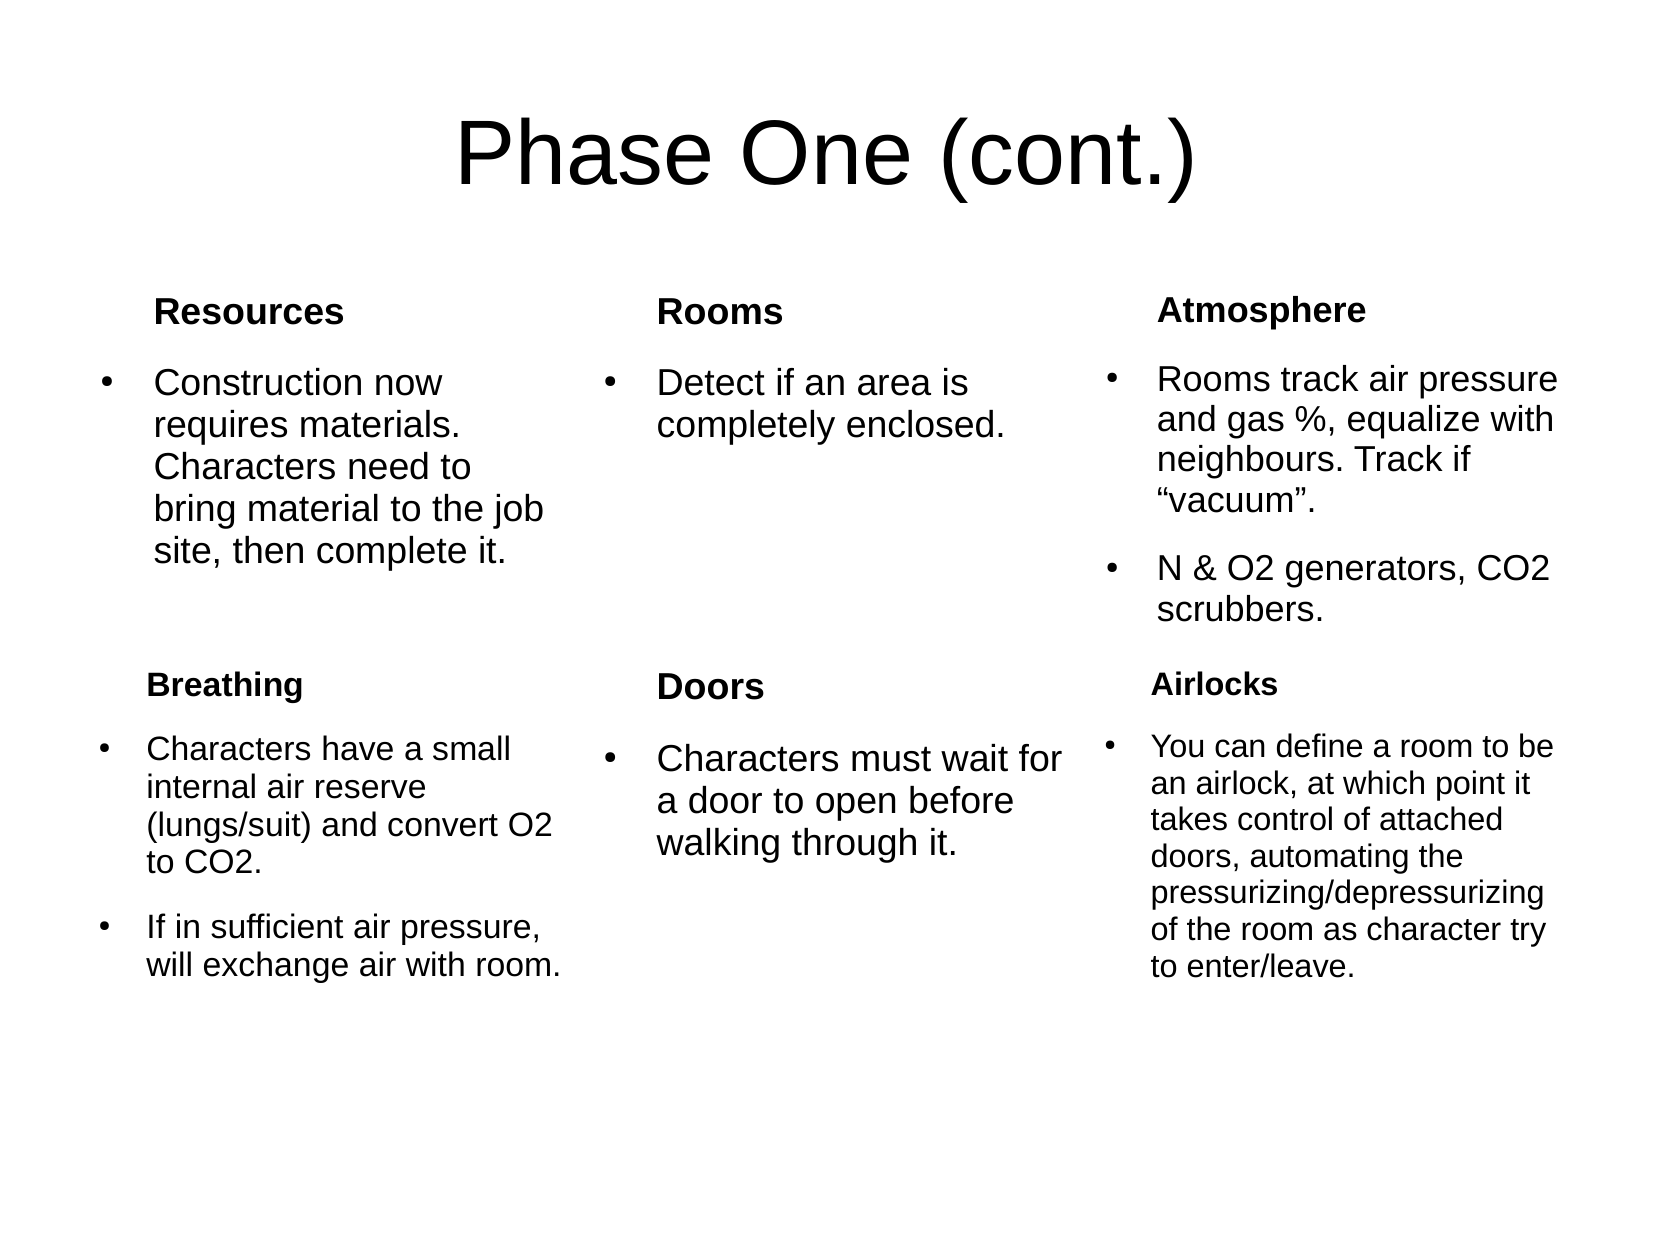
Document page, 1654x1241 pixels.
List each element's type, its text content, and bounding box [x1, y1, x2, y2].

list Rooms Detect if an area is completely enclosed. [585, 290, 1065, 634]
list Atmosphere Rooms track air pressure and gas %, equalize with neighbours. Track if “vacuum”. N & O2 generators, CO2 scrubbers. [1088, 290, 1569, 634]
list Airlocks You can define a room to be an airlock, at which point it takes control of attached doors, automating the pressurizing/depressurizing of the room as character try to enter/leave. [1088, 665, 1569, 1009]
list Breathing Characters have a small internal air reserve (lungs/suit) and convert O2 to CO2. If in sufficient air pressure, will exchange air with room. [82, 665, 562, 1009]
list Resources Construction now requires materials. Characters need to bring material to the job site, then complete it. [82, 290, 562, 634]
list Doors Characters must wait for a door to open before walking through it. [585, 665, 1065, 1009]
title Phase One (cont.) [82, 49, 1571, 257]
